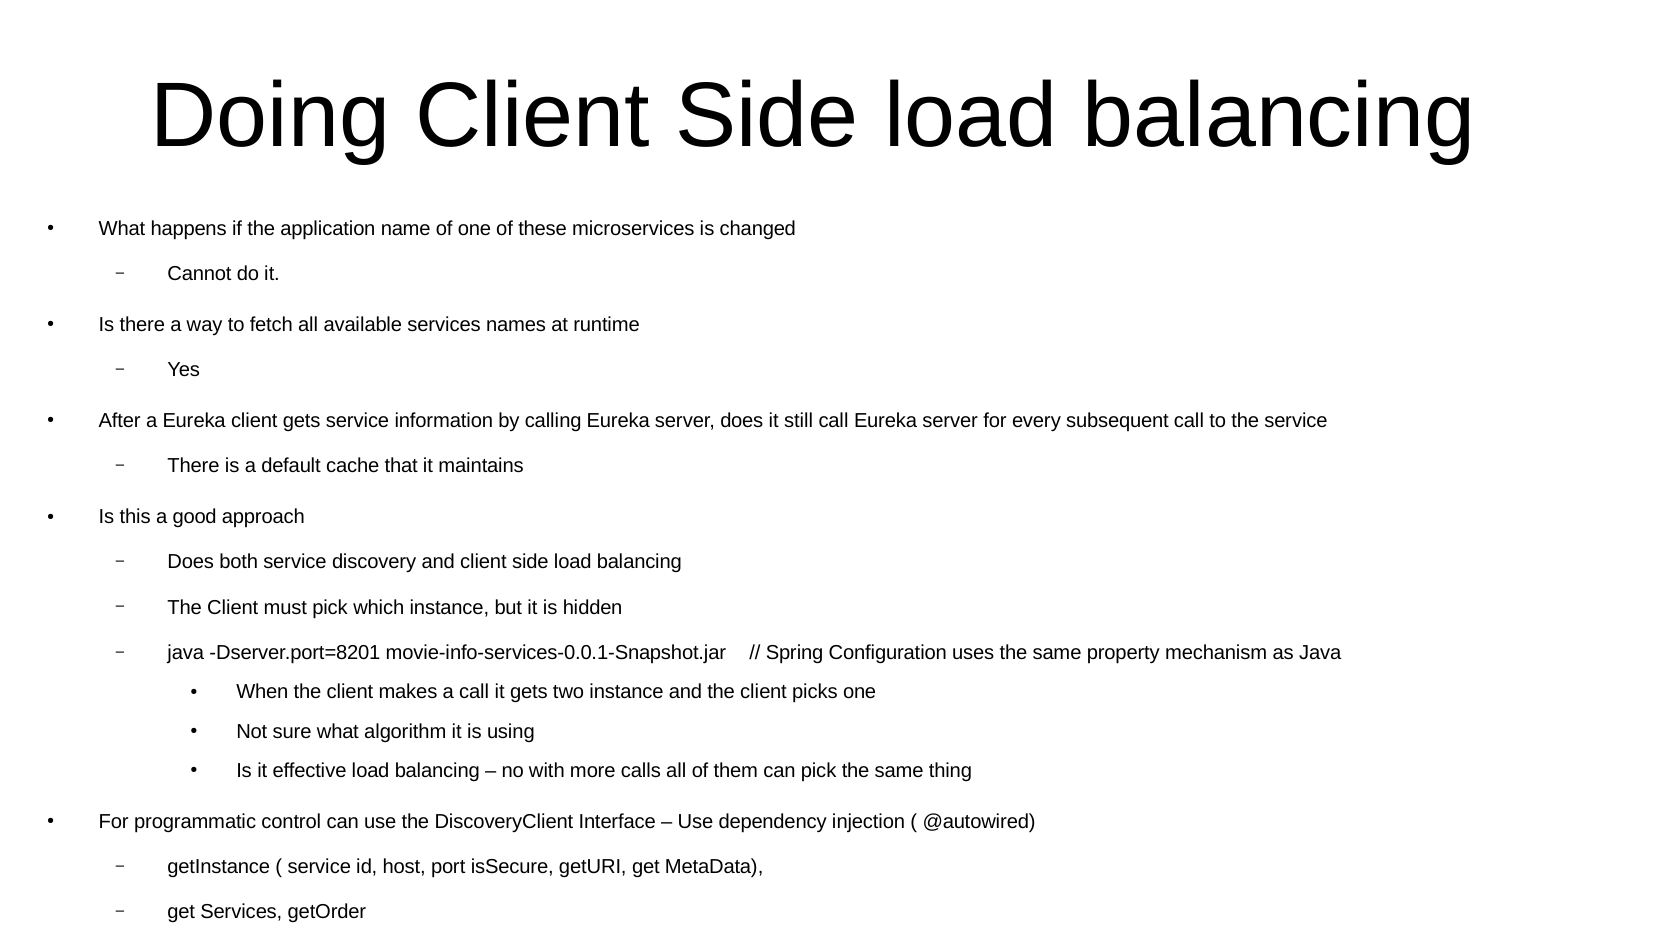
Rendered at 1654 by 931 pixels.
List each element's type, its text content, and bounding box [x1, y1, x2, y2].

title Doing Client Side load balancing [82, 37, 1571, 193]
list What happens if the application name of one of these microservices is changed Cannot do it. Is there a way to fetch all available services names at runtime Yes After a Eureka client gets service information by calling Eureka server, does it still call Eureka server for every subsequent call to the service There is a default cache that it maintains Is this a good approach Does both service discovery and client side load balancing The Client must pick which instance, but it is hidden java -Dserver.port=8201 movie-info-services-0.0.1-Snapshot.jar // Spring Configuration uses the same property mechanism as Java When the client makes a call it gets two instance and the client picks one Not sure what algorithm it is using Is it effective load balancing – no with more calls all of them can pick the same thing For programmatic control can use the DiscoveryClient Interface – Use dependency injection ( @autowired) getInstance ( service id, host, port isSecure, getURI, get MetaData), get Services, getOrder [30, 217, 1571, 931]
